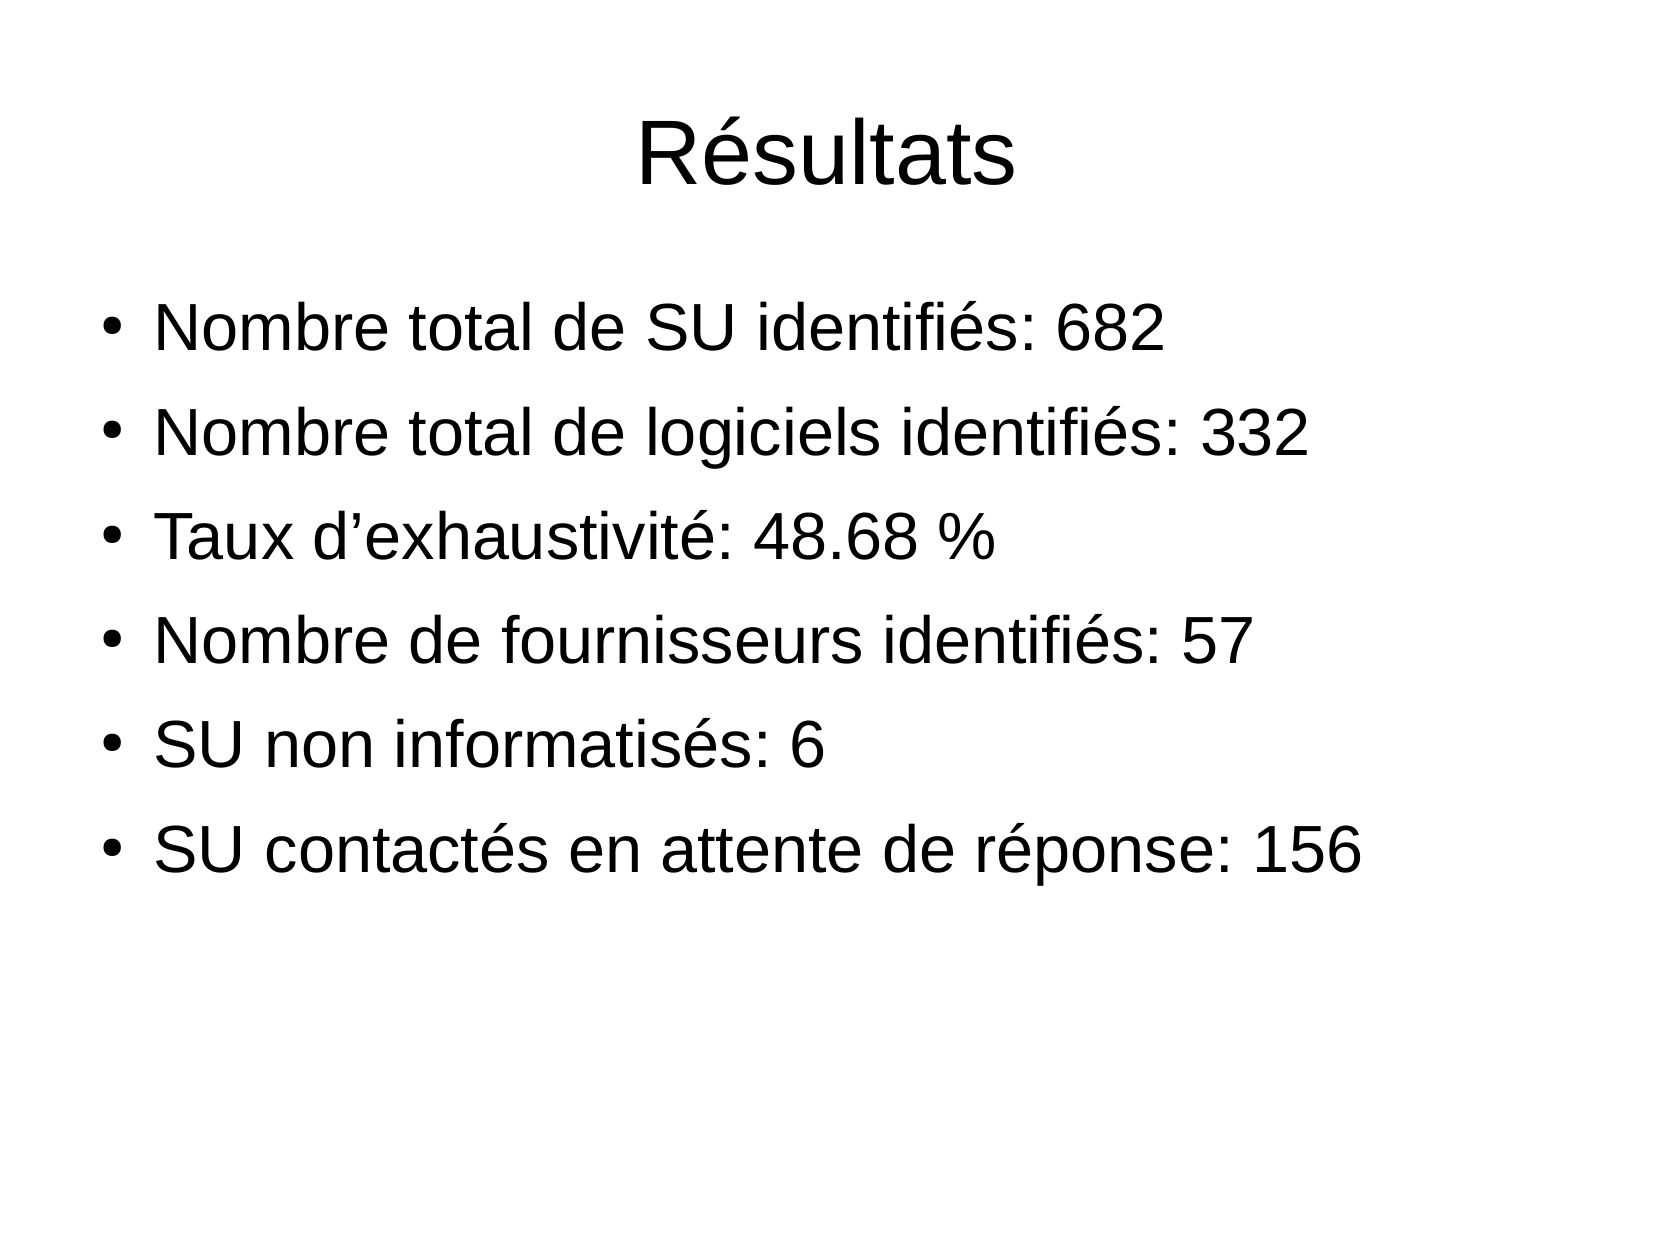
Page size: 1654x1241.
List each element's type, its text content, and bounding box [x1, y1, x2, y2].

list Nombre total de SU identifiés: 682 Nombre total de logiciels identifiés: 332 Taux d’exhaustivité: 48.68 % Nombre de fournisseurs identifiés: 57 SU non informatisés: 6 SU contactés en attente de réponse: 156 [82, 290, 1571, 1010]
title Résultats [82, 49, 1571, 257]
